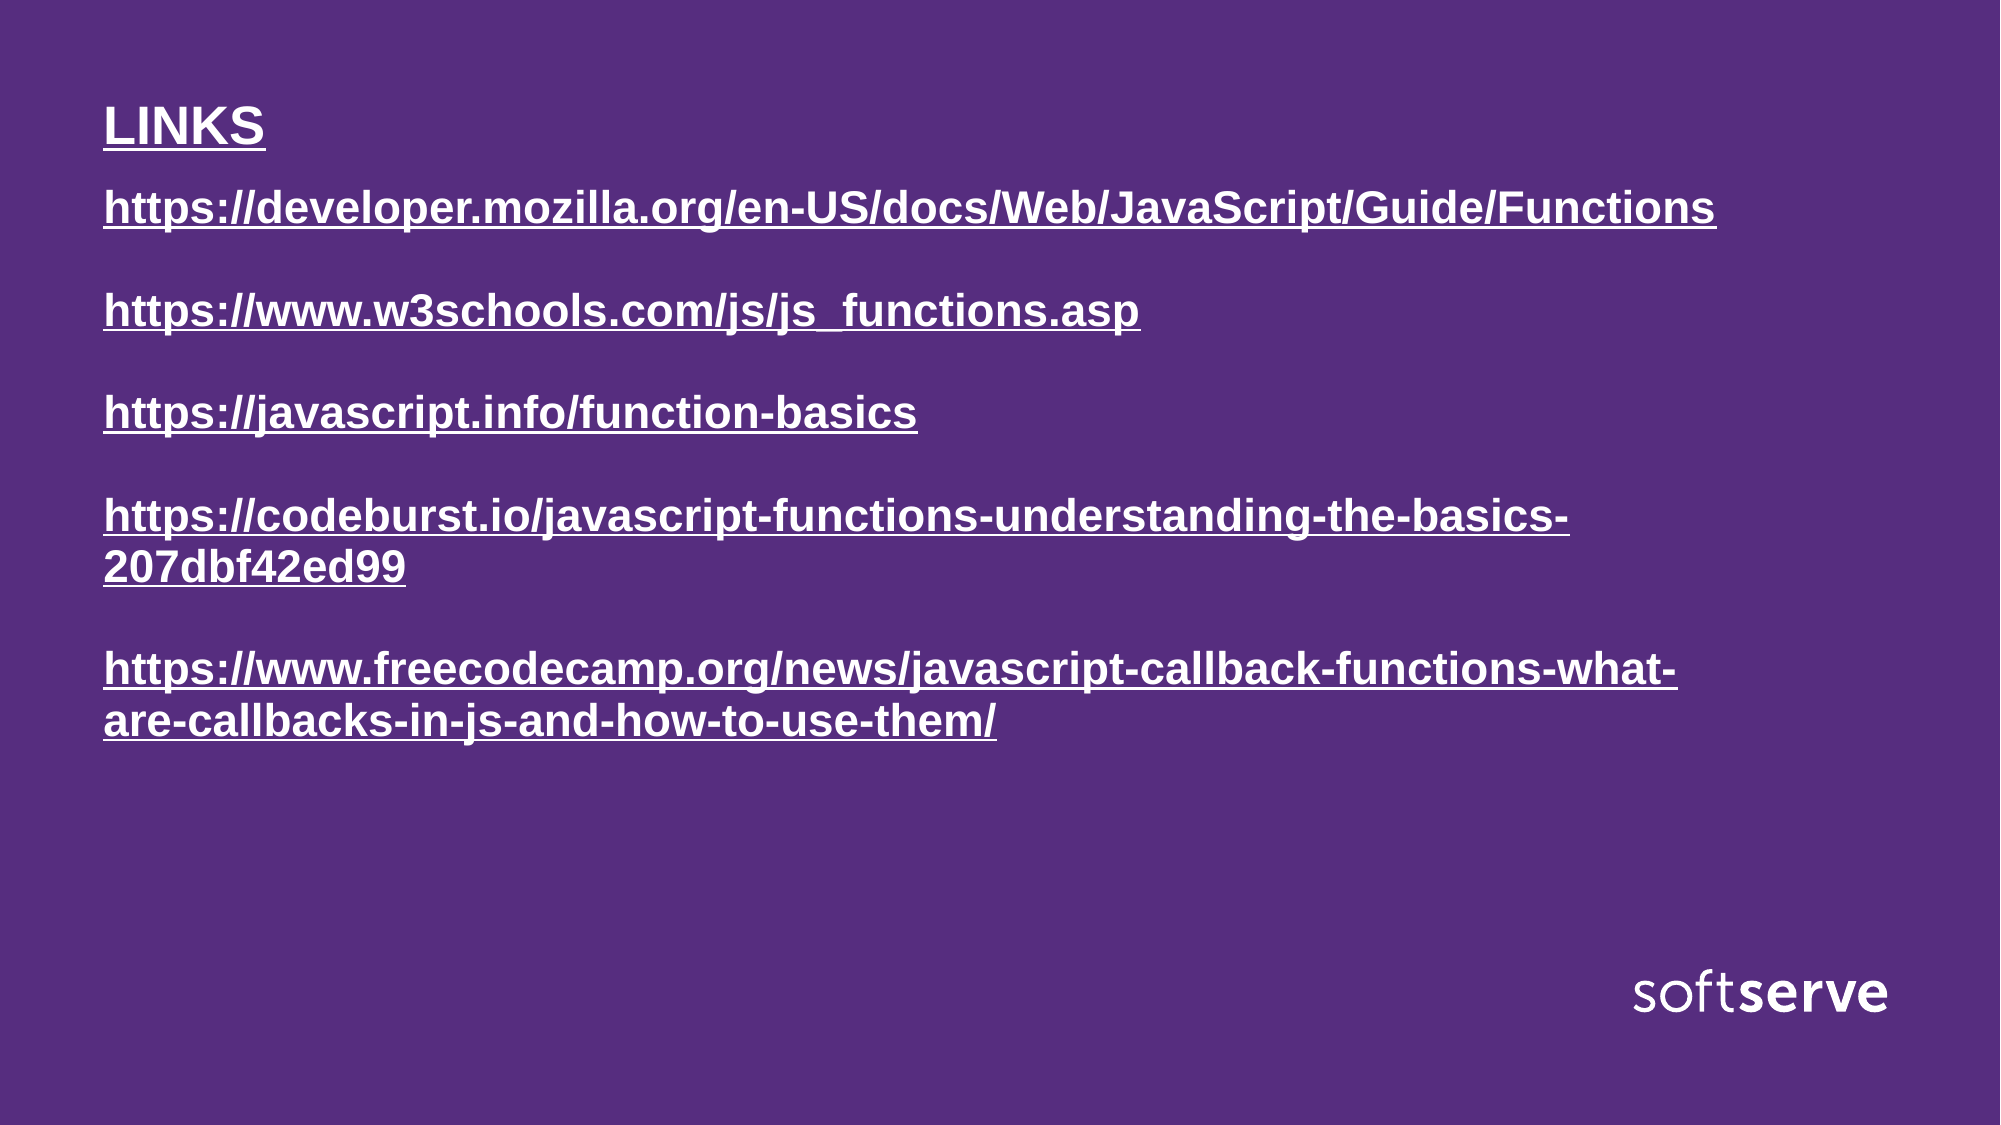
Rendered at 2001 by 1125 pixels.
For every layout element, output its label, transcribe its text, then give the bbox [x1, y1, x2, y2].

text_box LINKS https://developer.mozilla.org/en-US/docs/Web/JavaScript/Guide/Functions https://www.w3schools.com/js/js_functions.asp https://javascript.info/function-basics https://codeburst.io/javascript-functions-understanding-the-basics-207dbf42ed99 https://www.freecodecamp.org/news/javascript-callback-functions-what-are-callbacks-in-js-and-how-to-use-them/ [88, 88, 1772, 1125]
